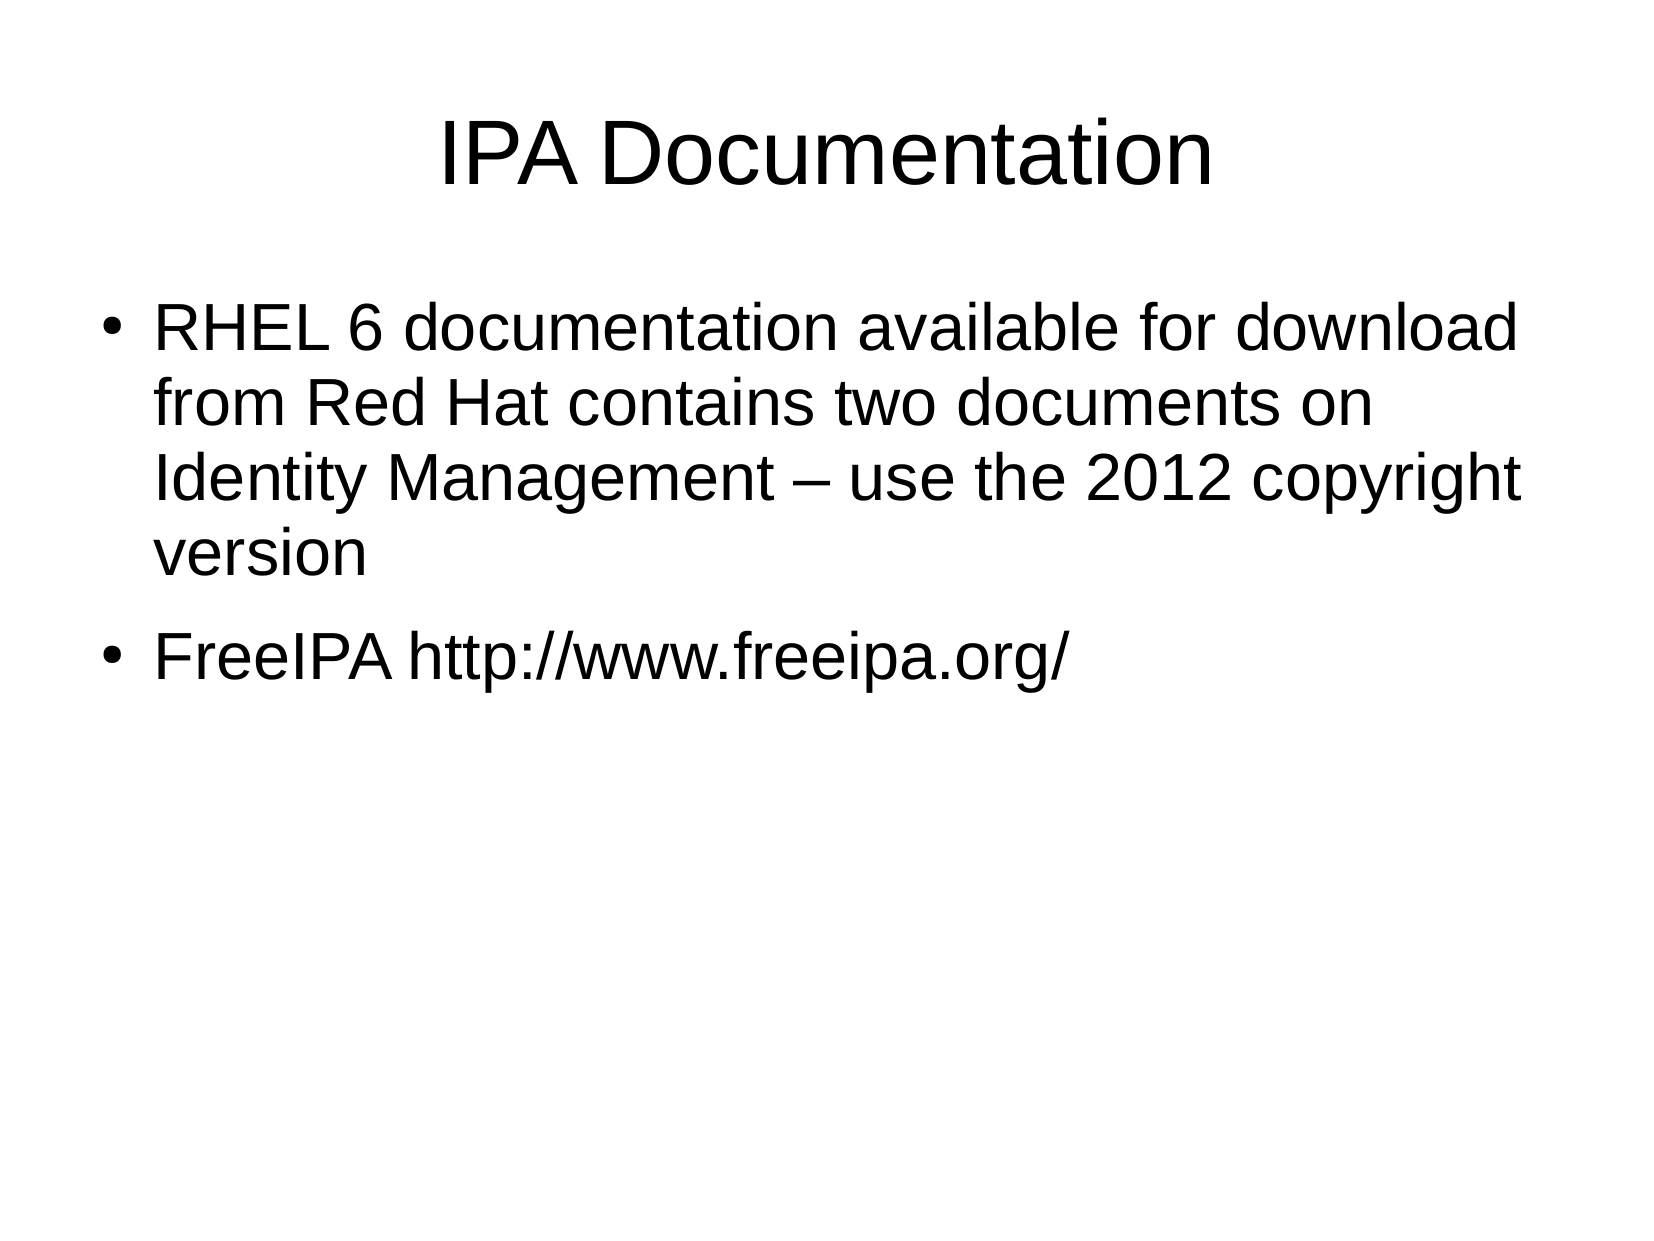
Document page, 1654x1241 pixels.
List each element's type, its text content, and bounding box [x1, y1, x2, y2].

title IPA Documentation [82, 49, 1571, 257]
list RHEL 6 documentation available for download from Red Hat contains two documents on Identity Management – use the 2012 copyright version FreeIPA http://www.freeipa.org/ [82, 290, 1571, 1010]
